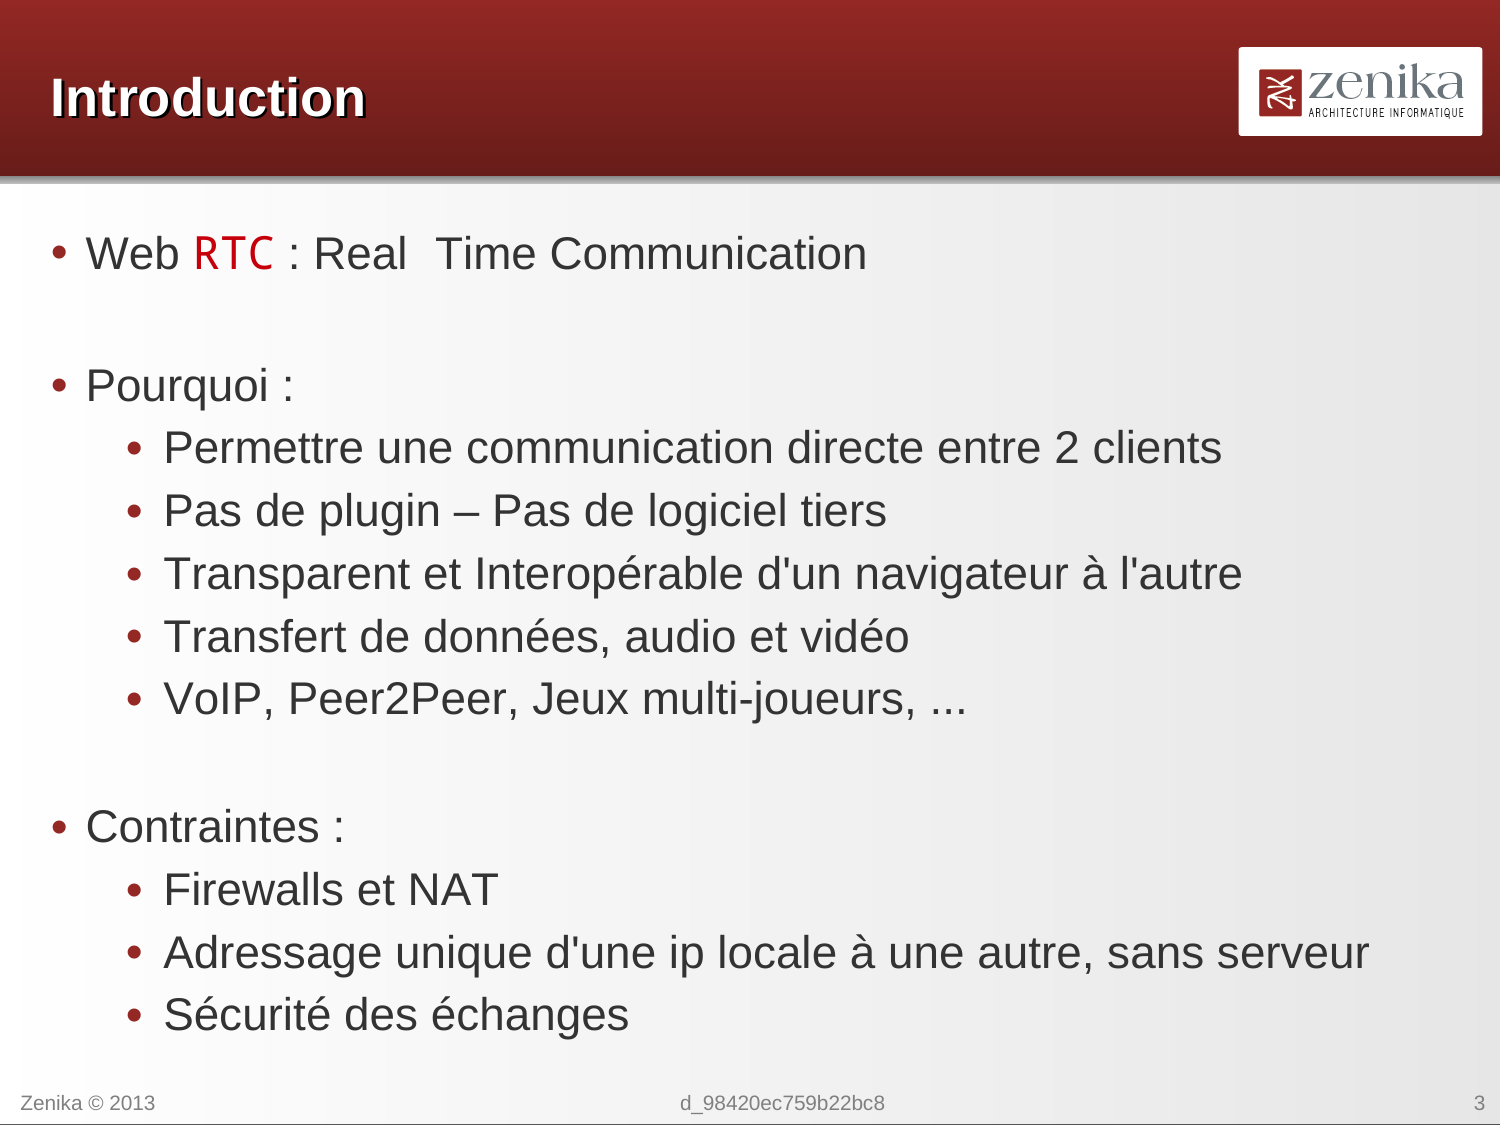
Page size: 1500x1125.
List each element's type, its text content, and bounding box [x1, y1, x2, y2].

picture [1257, 58, 1464, 125]
title Introduction [50, 15, 1206, 180]
list Web RTC : Real Time Communication Pourquoi : Permettre une communication directe entre 2 clients Pas de plugin – Pas de logiciel tiers Transparent et Interopérable d'un navigateur à l'autre Transfert de données, audio et vidéo VoIP, Peer2Peer, Jeux multi-joueurs, ... Contraintes : Firewalls et NAT Adressage unique d'une ip locale à une autre, sans serveur Sécurité des échanges [50, 220, 1435, 1049]
